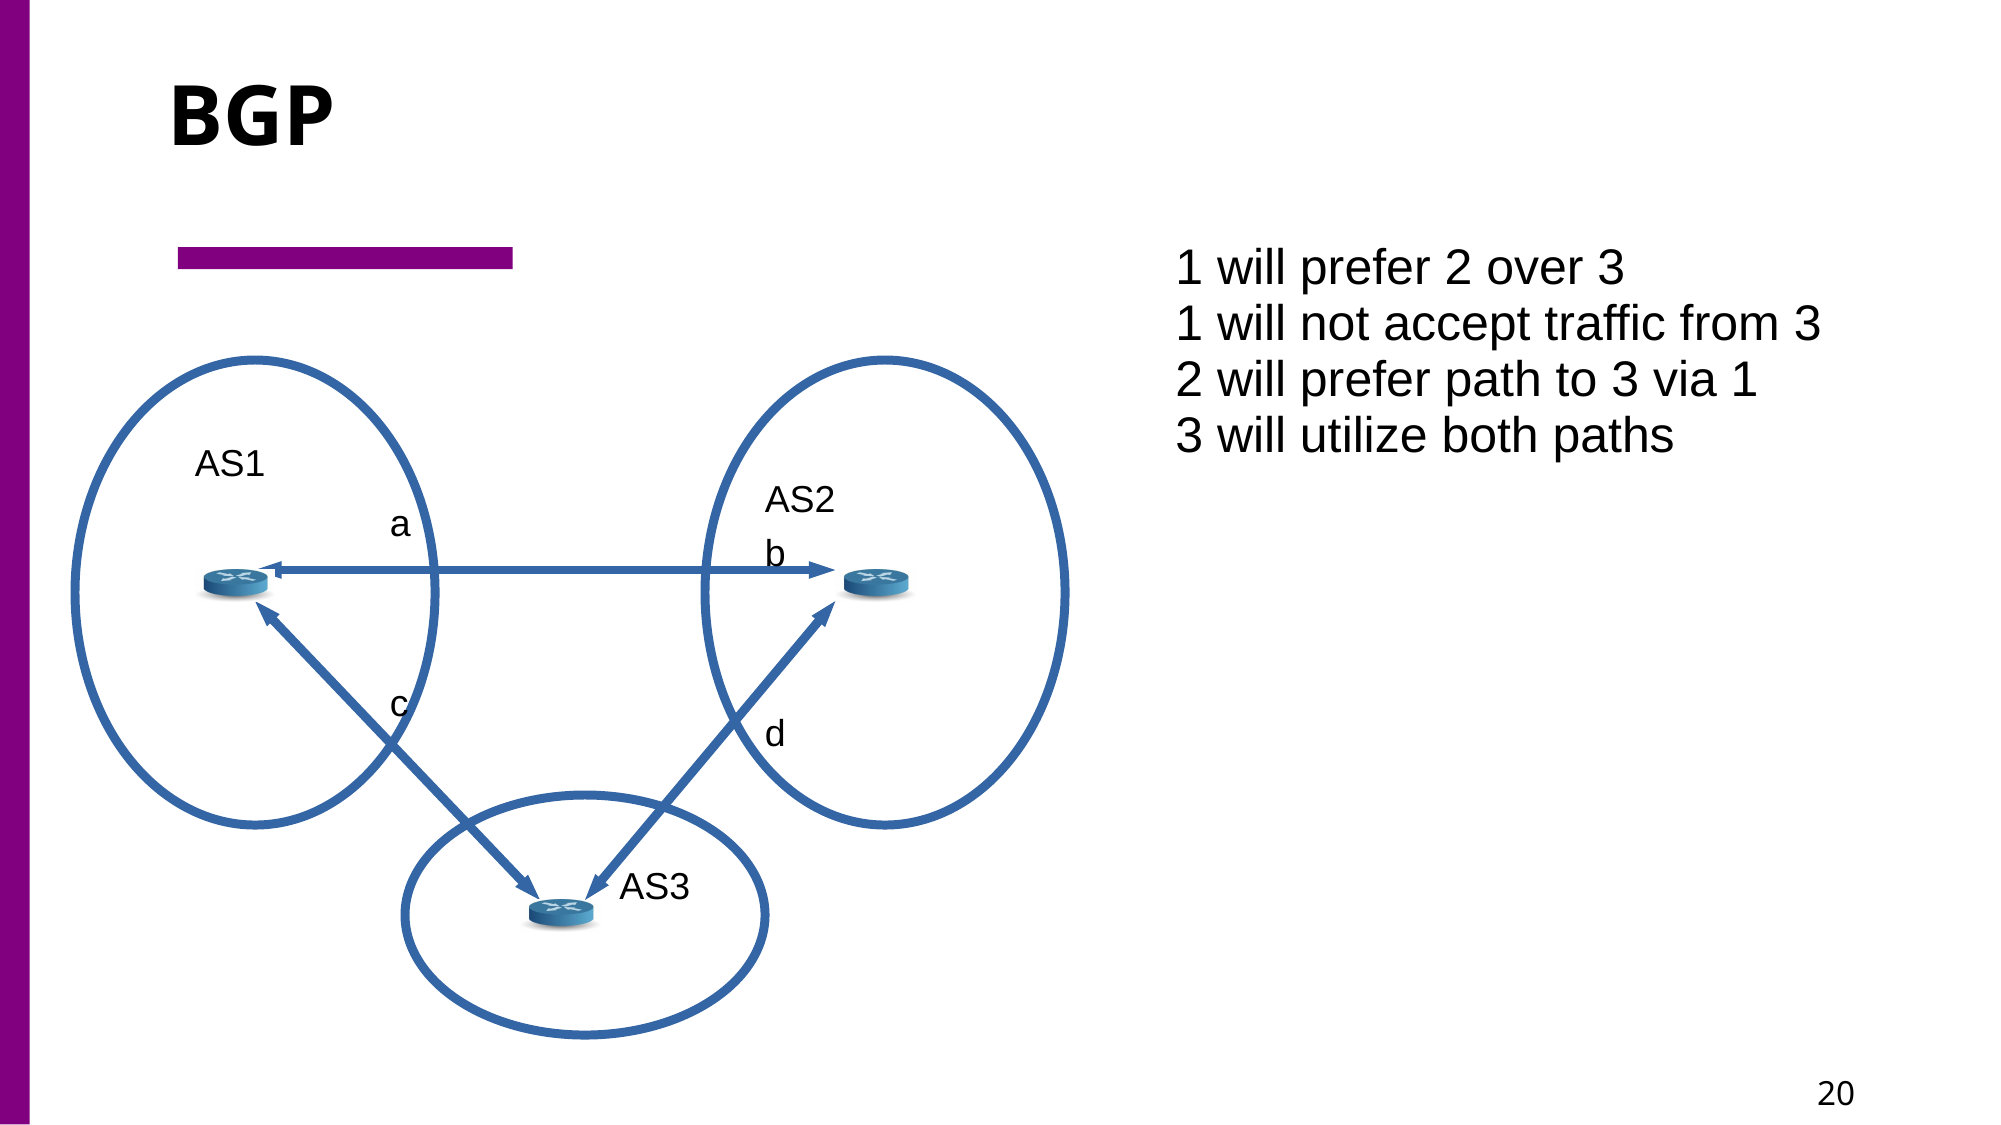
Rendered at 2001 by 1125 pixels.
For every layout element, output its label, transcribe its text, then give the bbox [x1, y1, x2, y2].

picture [835, 569, 916, 602]
text_box c [375, 675, 424, 732]
text_box AS1 [180, 435, 281, 492]
picture [520, 899, 601, 932]
picture [195, 569, 275, 602]
text_box a [375, 495, 426, 552]
text_box AS2 [750, 471, 851, 529]
text_box 1 will prefer 2 over 3 1 will not accept traffic from 3 2 will prefer path to 3 via 1 3 will utilize both paths [1160, 232, 1838, 471]
title BGP [116, 39, 1591, 185]
text_box AS3 [604, 858, 706, 916]
text_box AS3 [604, 858, 613, 869]
text_box d [750, 705, 801, 762]
text_box b [750, 525, 801, 582]
